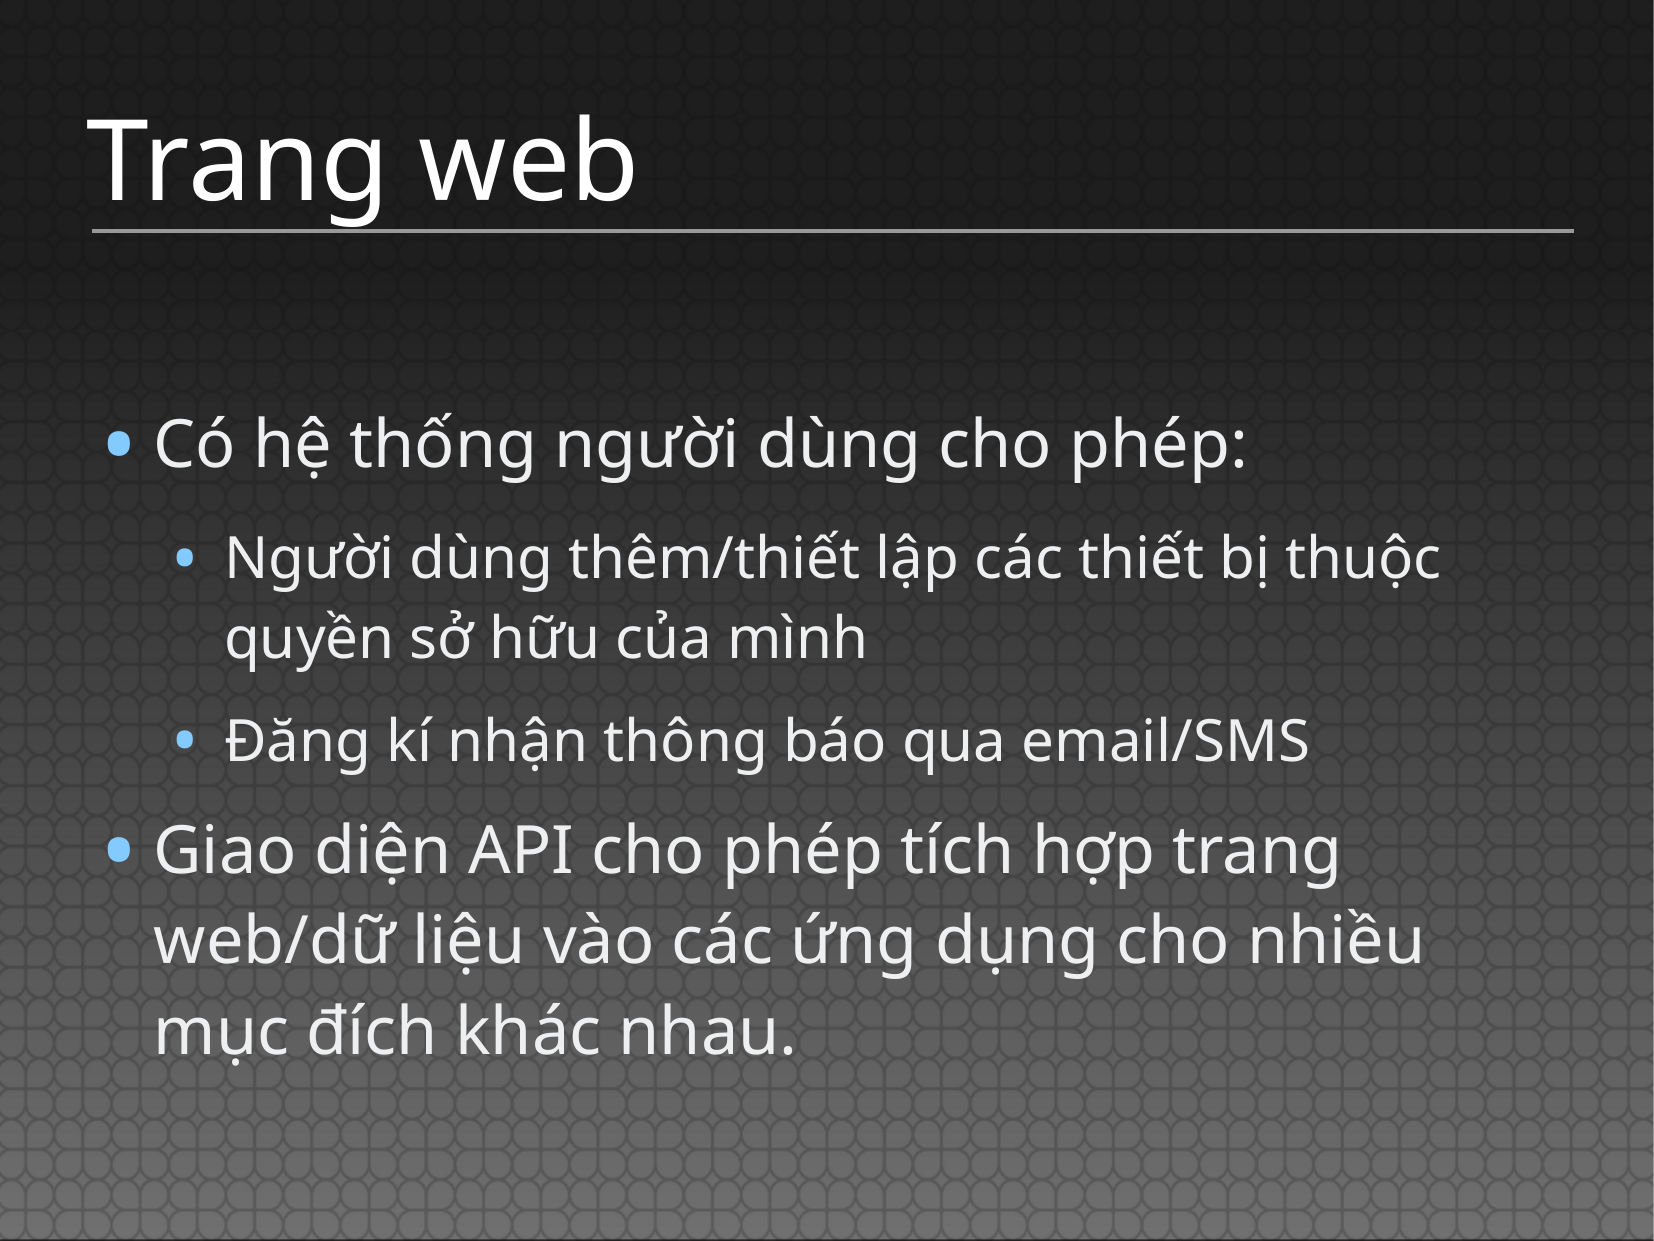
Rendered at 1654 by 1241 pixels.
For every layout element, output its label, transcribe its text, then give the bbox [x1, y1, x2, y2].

title Trang web [86, 81, 1576, 233]
list Có hệ thống người dùng cho phép: Người dùng thêm/thiết lập các thiết bị thuộc quyền sở hữu của mình Đăng kí nhận thông báo qua email/SMS Giao diện API cho phép tích hợp trang web/dữ liệu vào các ứng dụng cho nhiều mục đích khác nhau. [82, 396, 1571, 1021]
picture [0, 0, 1654, 1241]
